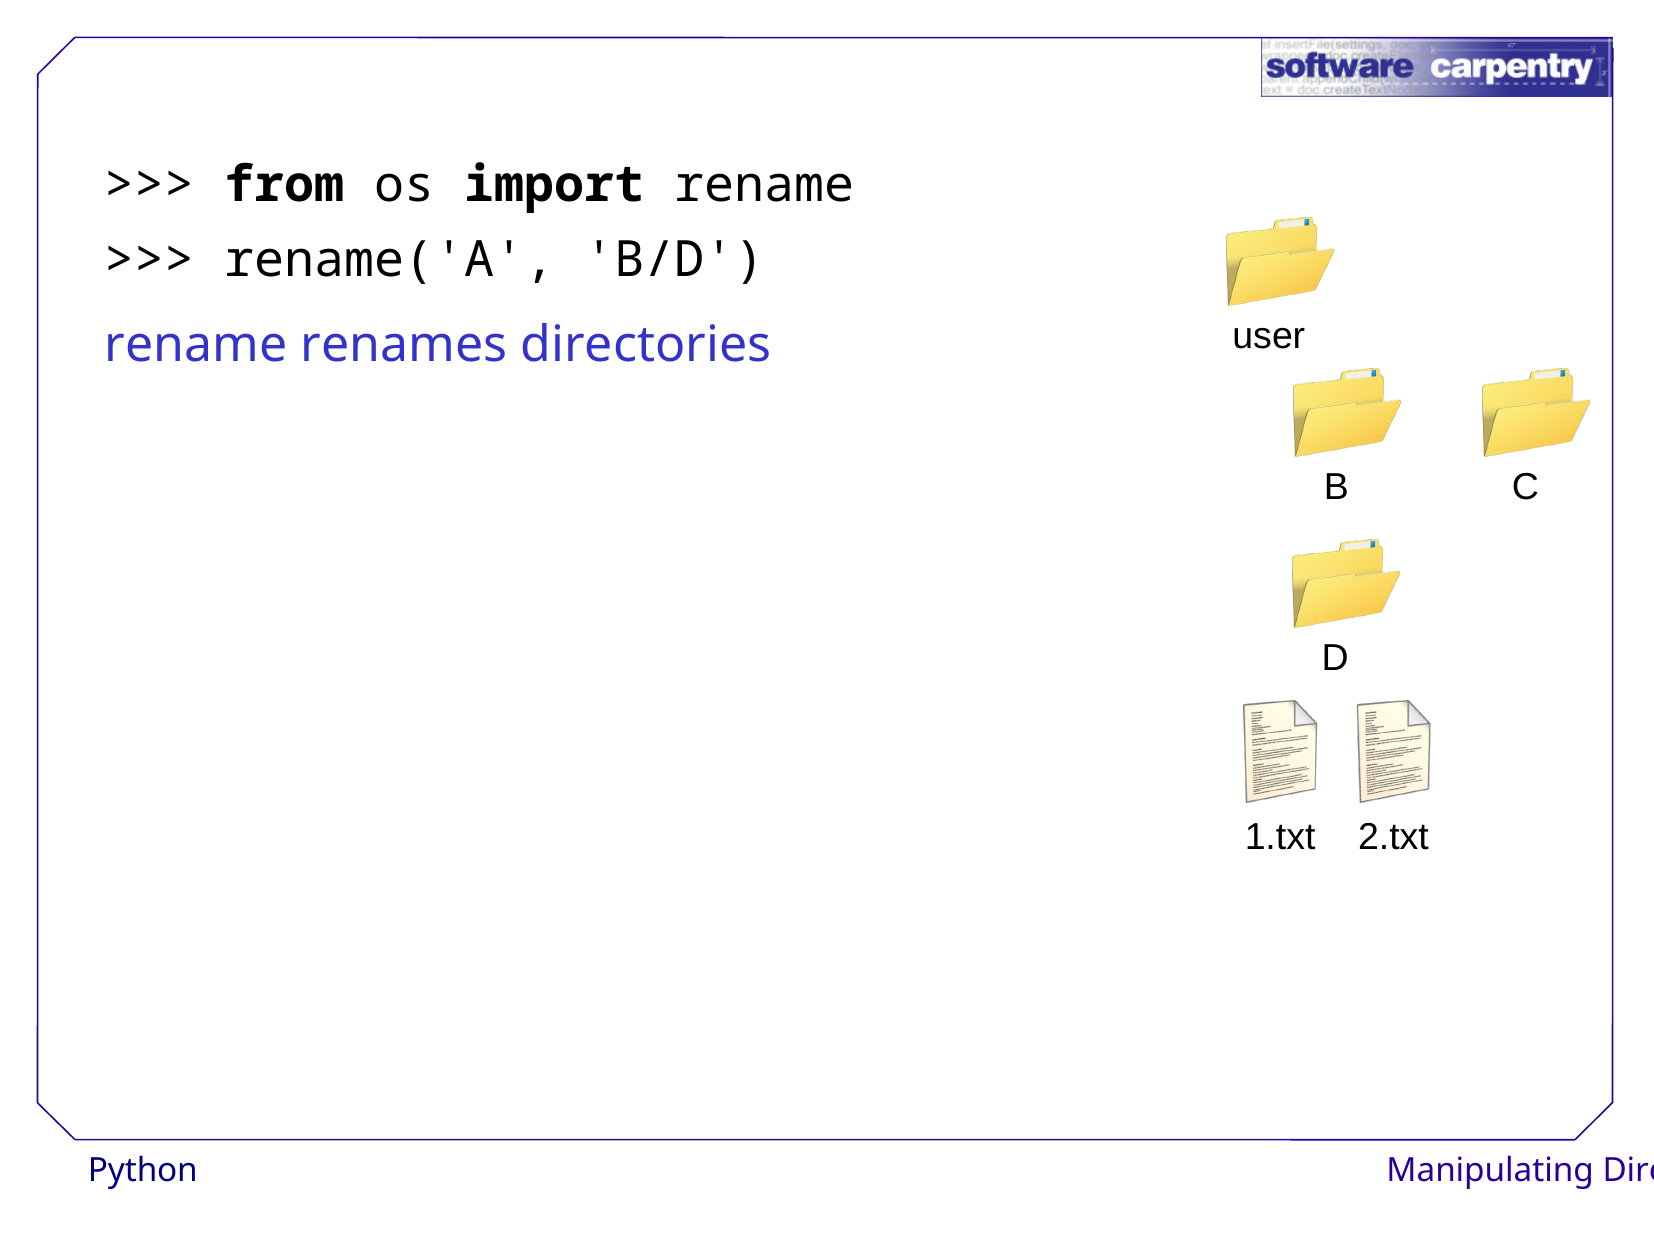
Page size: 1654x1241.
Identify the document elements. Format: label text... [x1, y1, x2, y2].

text_box B [1309, 470, 1364, 516]
text_box D [1306, 641, 1364, 687]
picture [1288, 525, 1404, 641]
text_box 1.txt [1230, 808, 1331, 866]
picture [1223, 693, 1451, 808]
text_box >>> from os import rename >>> rename('A', 'B/D') [89, 128, 1512, 1037]
picture [1289, 354, 1405, 470]
text_box 2.txt [1343, 808, 1445, 866]
picture [1222, 203, 1338, 319]
text_box C [1497, 470, 1554, 516]
text_box user [1217, 307, 1321, 365]
picture [1261, 39, 1613, 97]
text_box rename renames directories [89, 289, 809, 384]
picture [1478, 354, 1594, 470]
